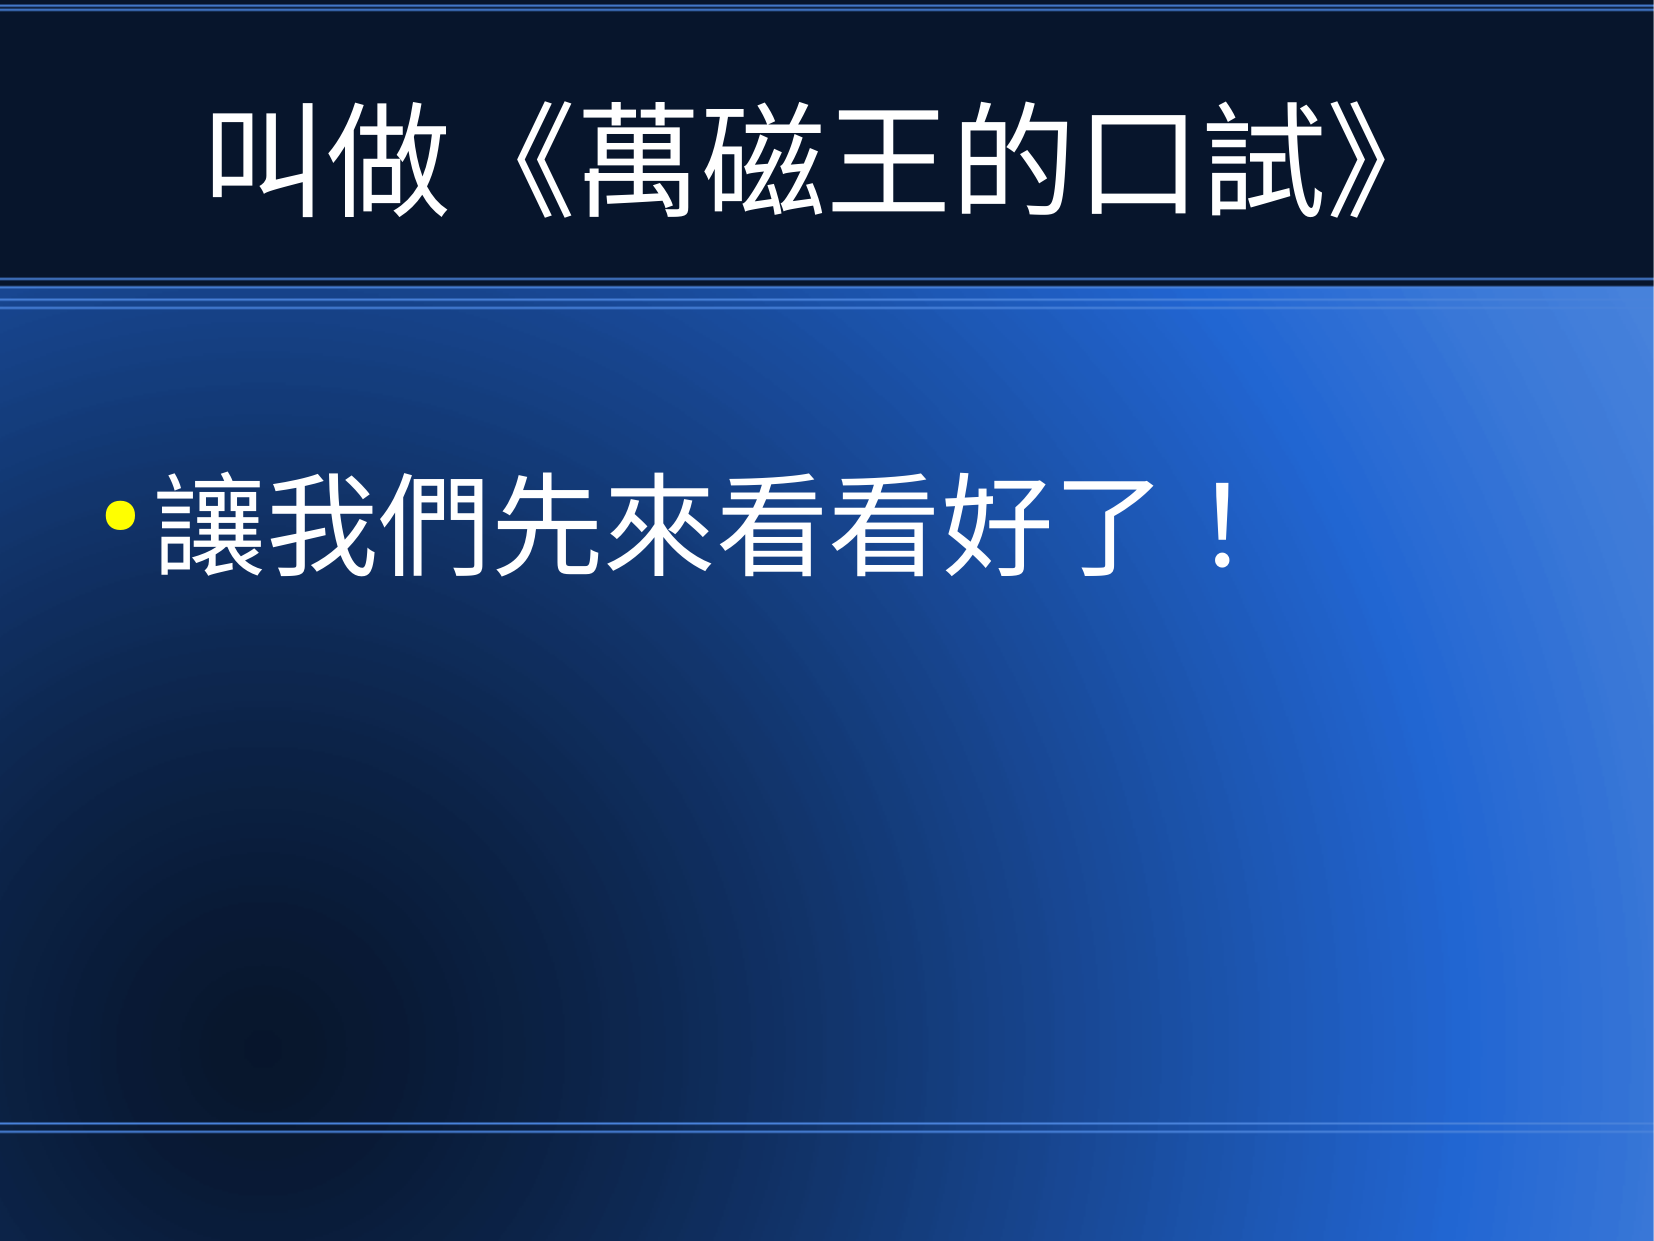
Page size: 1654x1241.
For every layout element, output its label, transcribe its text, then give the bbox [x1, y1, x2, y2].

picture [0, 0, 1654, 1241]
list 讓我們先來看看好了！ [82, 355, 1571, 1241]
title 叫做《萬磁王的口試》 [82, 49, 1571, 257]
